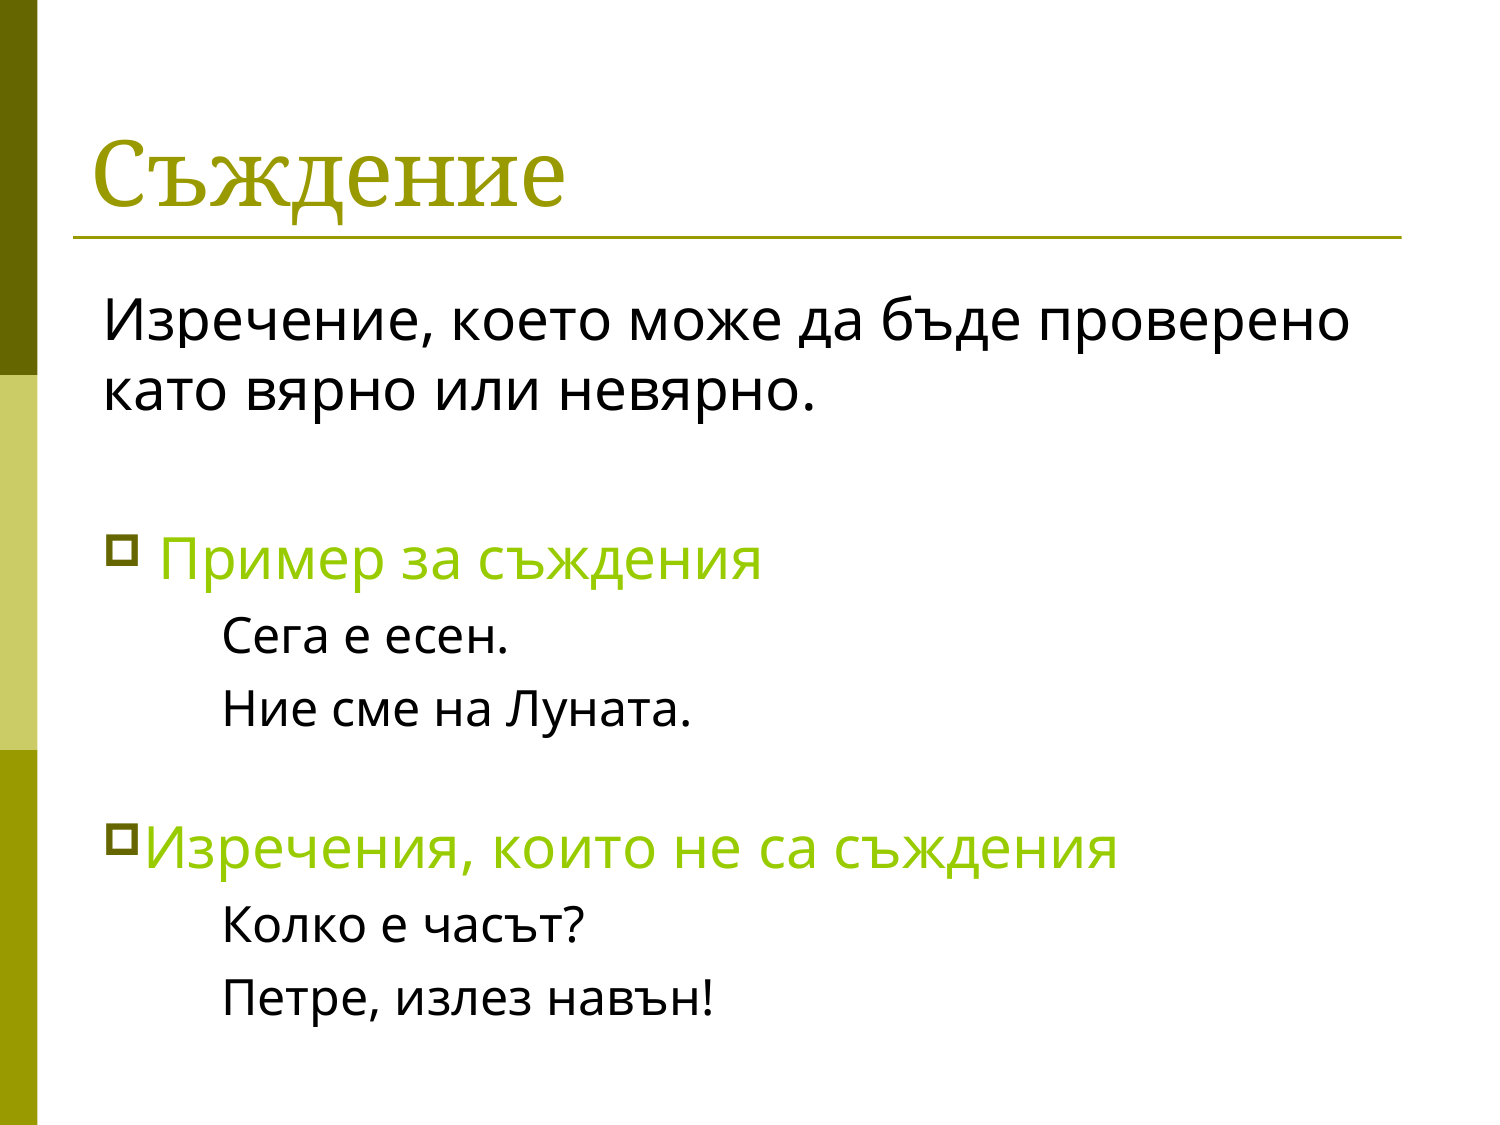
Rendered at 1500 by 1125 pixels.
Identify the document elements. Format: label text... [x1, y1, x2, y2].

title Съждение [75, 45, 1426, 233]
list Изречение, което може да бъде проверено като вярно или невярно. Пример за съждения Сега е есен. Ние сме на Луната. Изречения, които не са съждения Колко е часът? Петре, излез навън! [87, 275, 1438, 1075]
